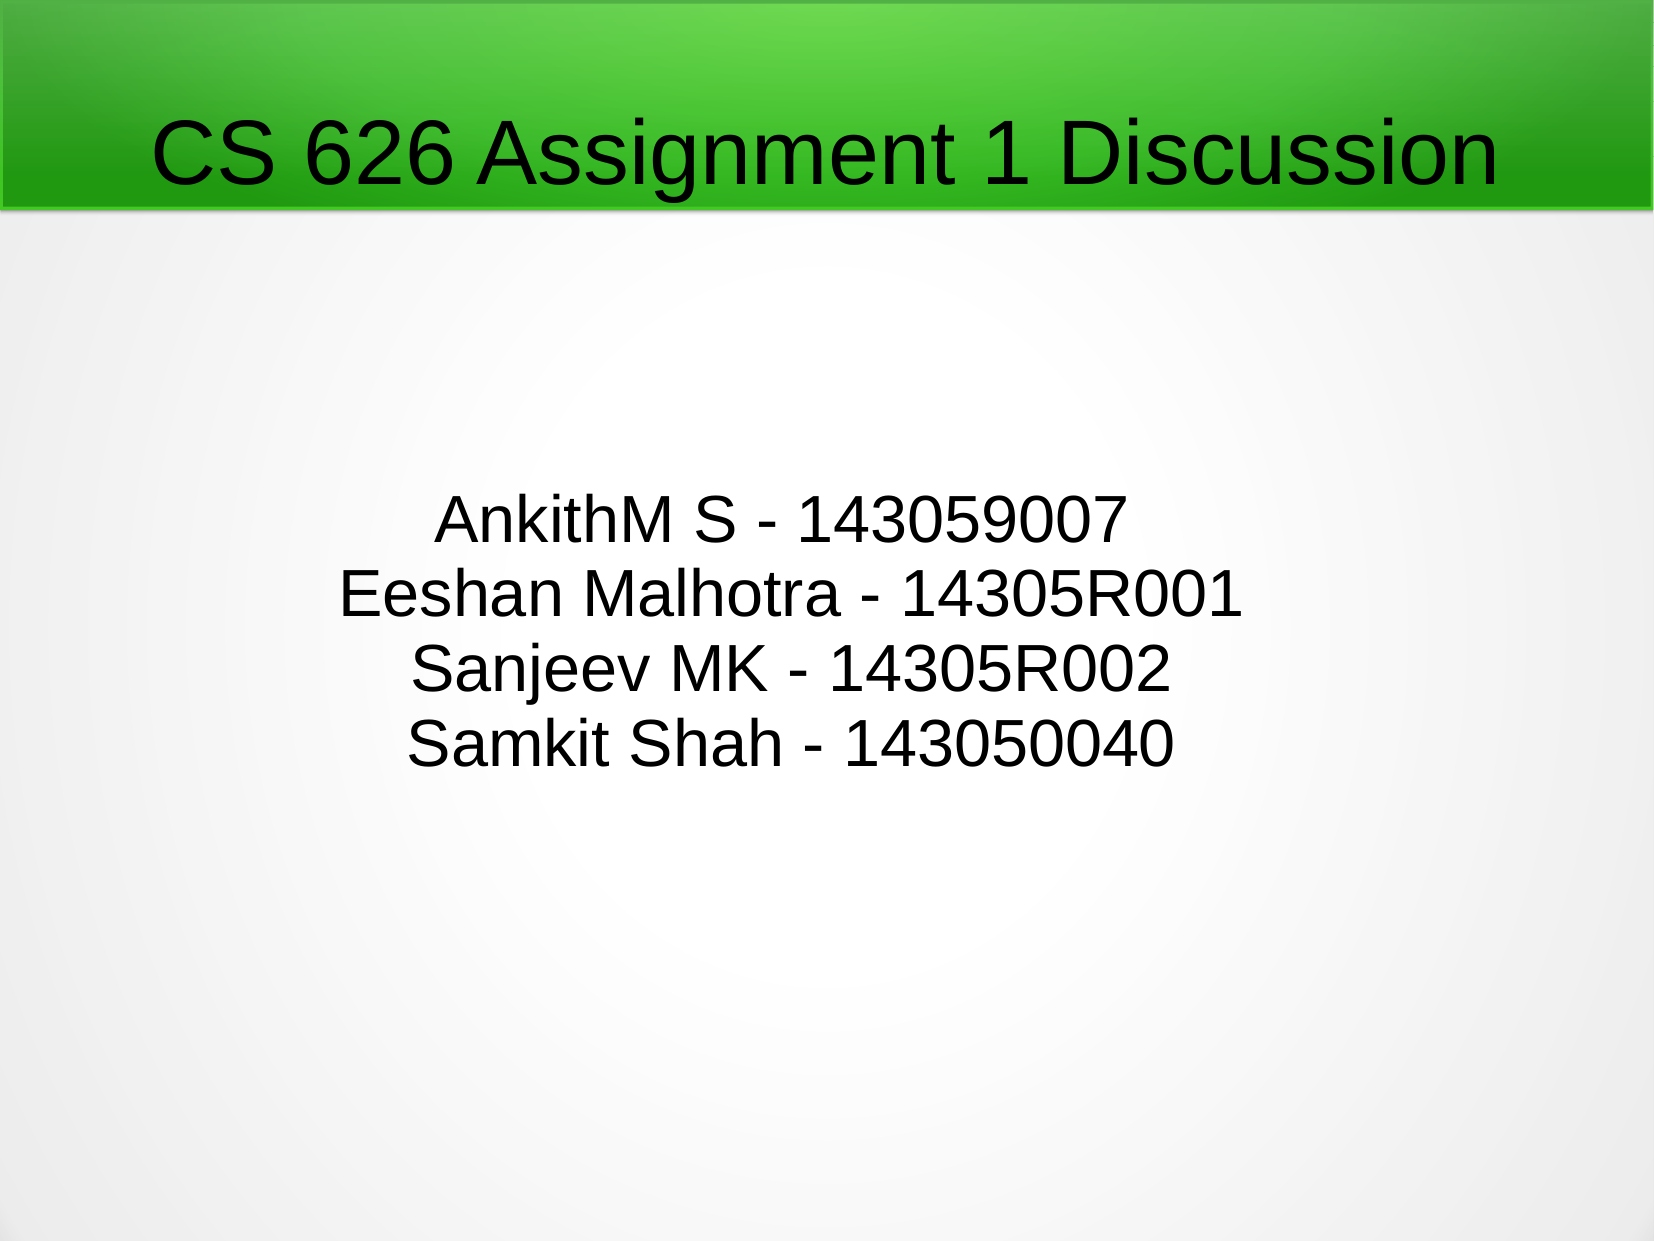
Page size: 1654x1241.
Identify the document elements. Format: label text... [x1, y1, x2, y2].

subtitle AnkithM S - 143059007 Eeshan Malhotra - 14305R001 Sanjeev MK - 14305R002 Samkit Shah - 143050040 [127, 353, 1457, 984]
title CS 626 Assignment 1 Discussion [82, 49, 1571, 257]
